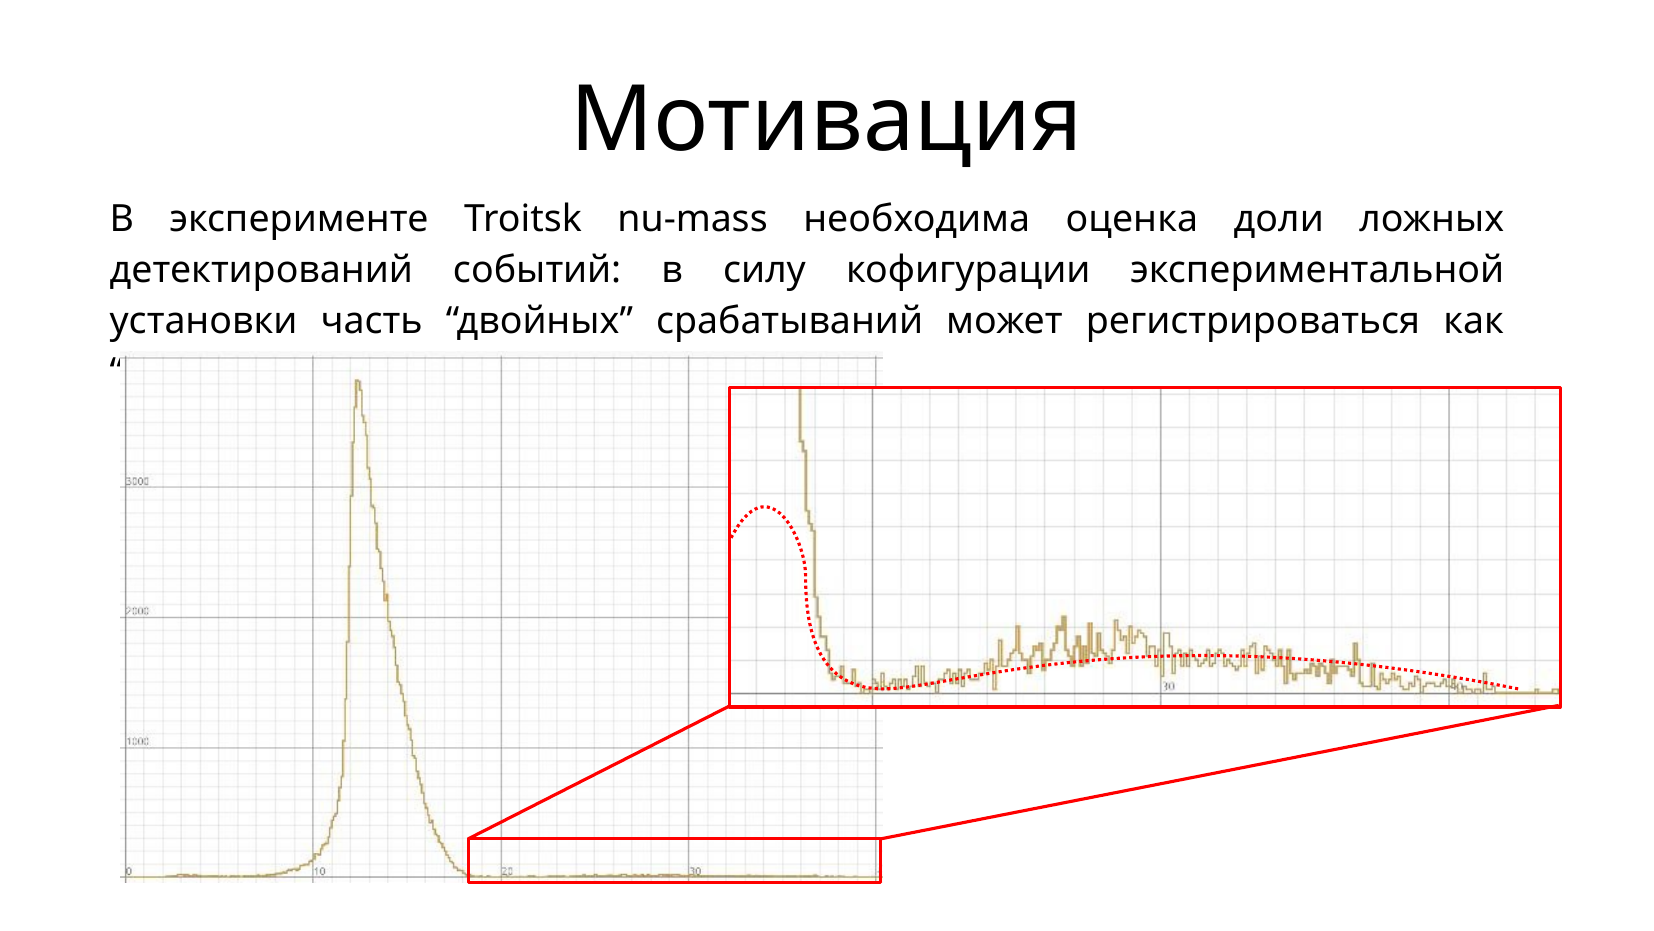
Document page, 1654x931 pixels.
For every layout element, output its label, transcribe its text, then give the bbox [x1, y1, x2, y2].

picture [120, 351, 883, 883]
picture [470, 840, 879, 881]
text_box В эксперименте Troitsk nu-mass необходима оценка доли ложных детектирований событий: в силу кофигурации экспериментальной установки часть “двойных” срабатываний может регистрироваться как “одинарные”. [94, 183, 1520, 328]
picture [730, 388, 1559, 706]
title Мотивация [82, 37, 1571, 193]
picture [478, 709, 883, 837]
